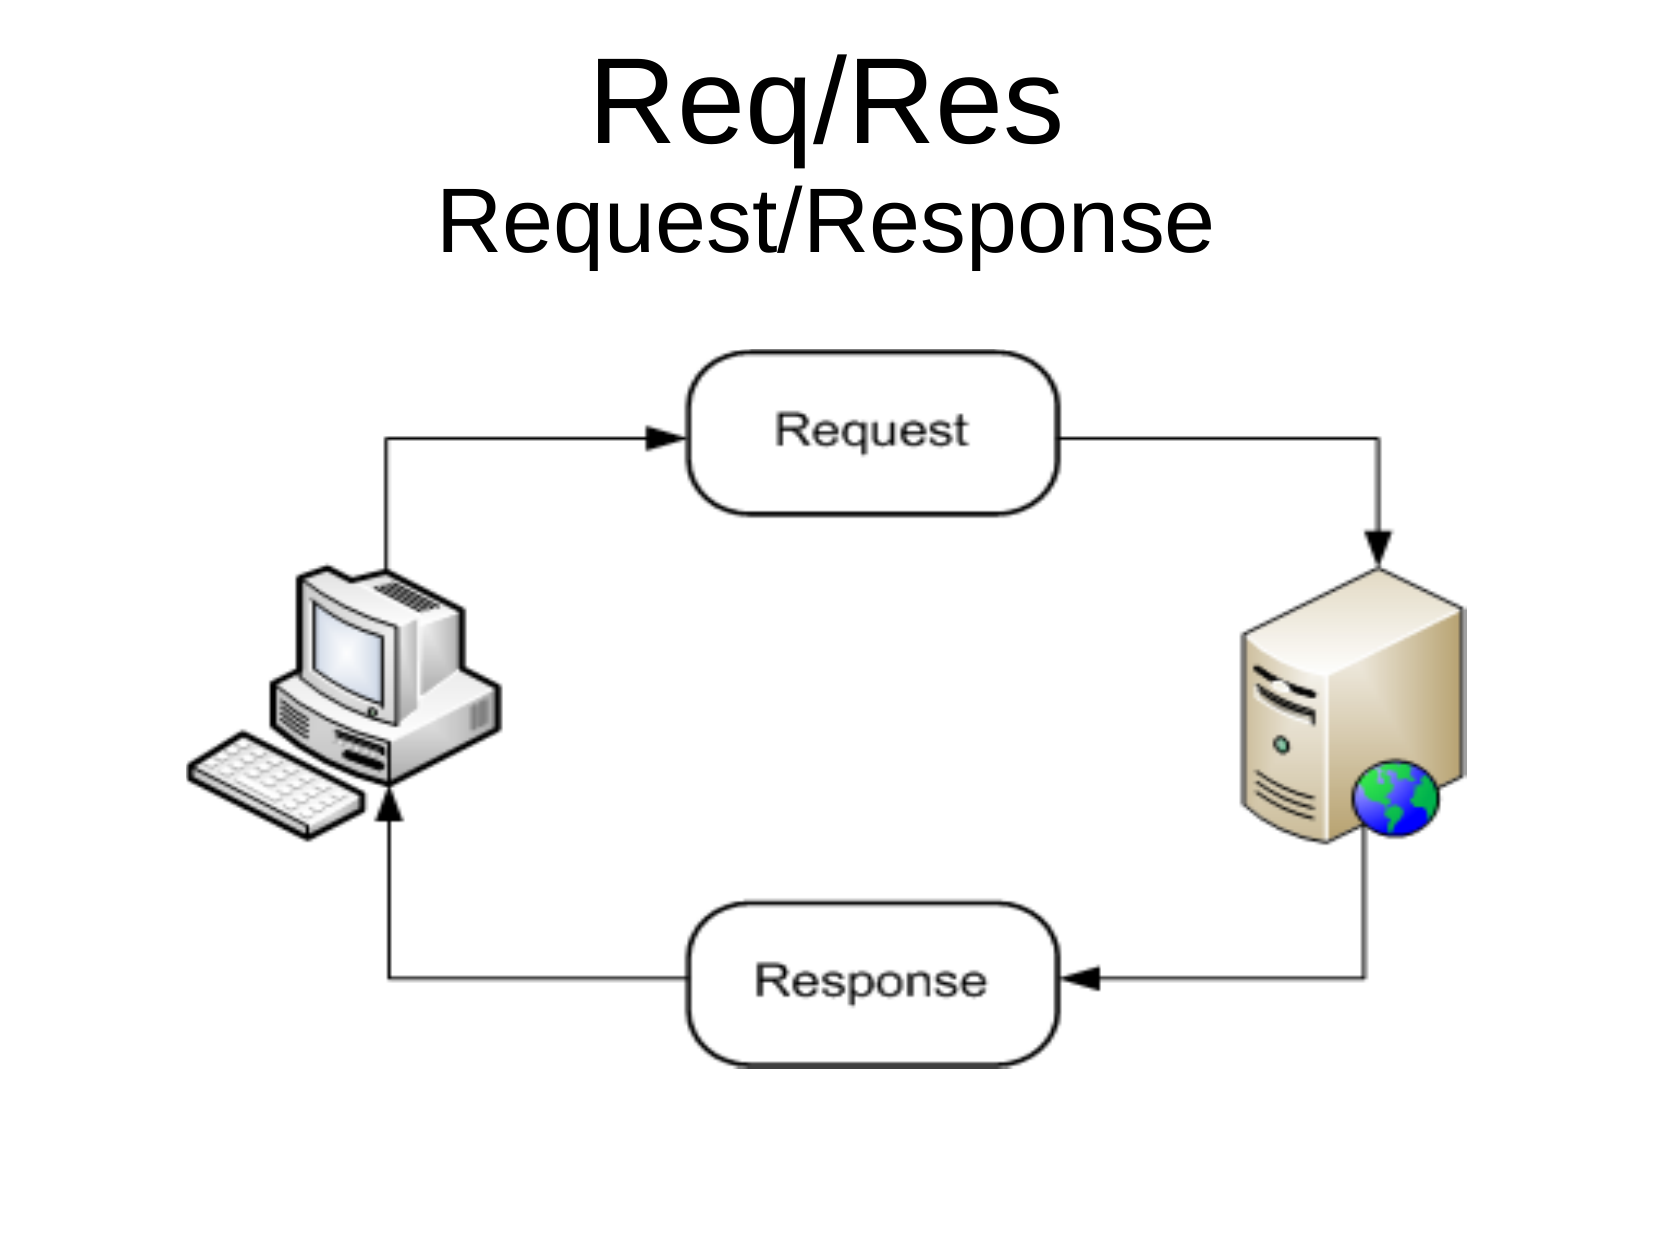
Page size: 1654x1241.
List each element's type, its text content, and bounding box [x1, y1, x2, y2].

picture [186, 349, 1467, 1069]
title Req/Res Request/Response [82, 33, 1571, 273]
